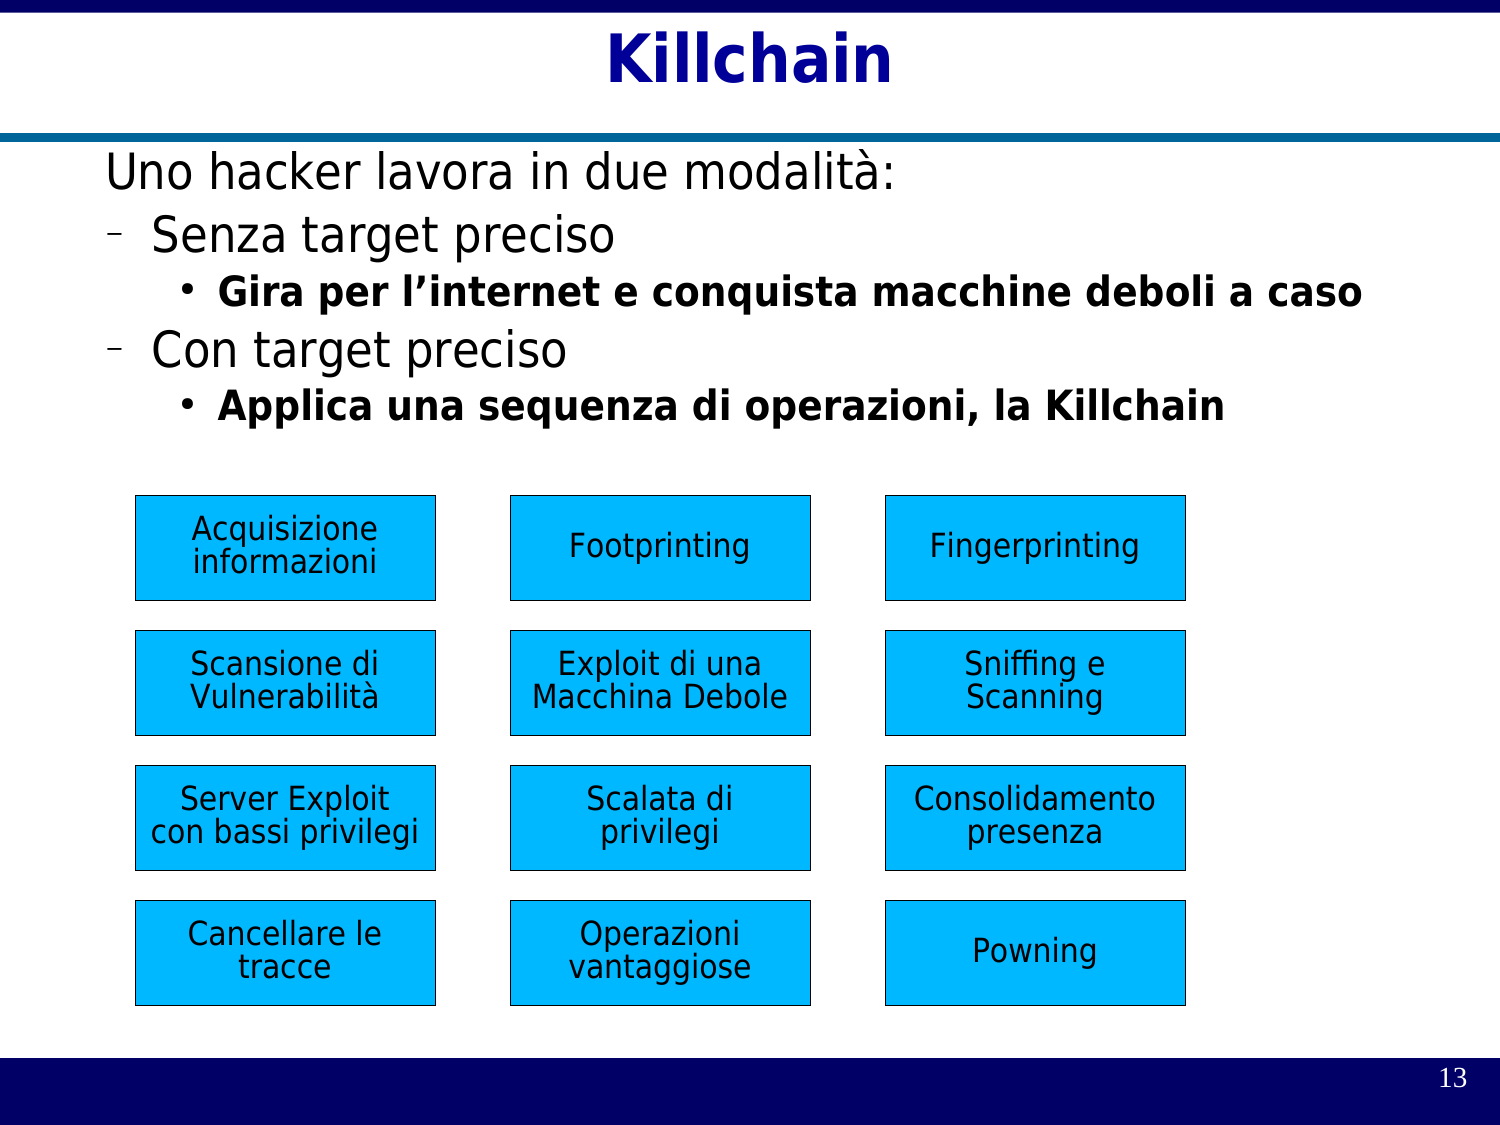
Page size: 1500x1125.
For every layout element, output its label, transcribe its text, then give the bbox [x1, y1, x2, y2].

text_box Scalata di privilegi [510, 765, 811, 871]
text_box Sniffing e Scanning [885, 630, 1186, 736]
text_box Server Exploit con bassi privilegi [135, 765, 436, 871]
text_box Scansione di Vulnerabilità [135, 630, 436, 736]
text_box Fingerprinting [885, 495, 1186, 601]
list Uno hacker lavora in due modalità: Senza target preciso Gira per l’internet e conquista macchine deboli a caso Con target preciso Applica una sequenza di operazioni, la Killchain [30, 149, 1471, 1021]
text_box Powning [885, 900, 1186, 1006]
text_box Consolidamento presenza [885, 765, 1186, 871]
text_box Operazioni vantaggiose [510, 900, 811, 1006]
text_box Footprinting [510, 495, 811, 601]
title Killchain [30, 0, 1471, 126]
text_box Exploit di una Macchina Debole [510, 630, 811, 736]
text_box Acquisizione informazioni [135, 495, 436, 601]
text_box Cancellare le tracce [135, 900, 436, 1006]
